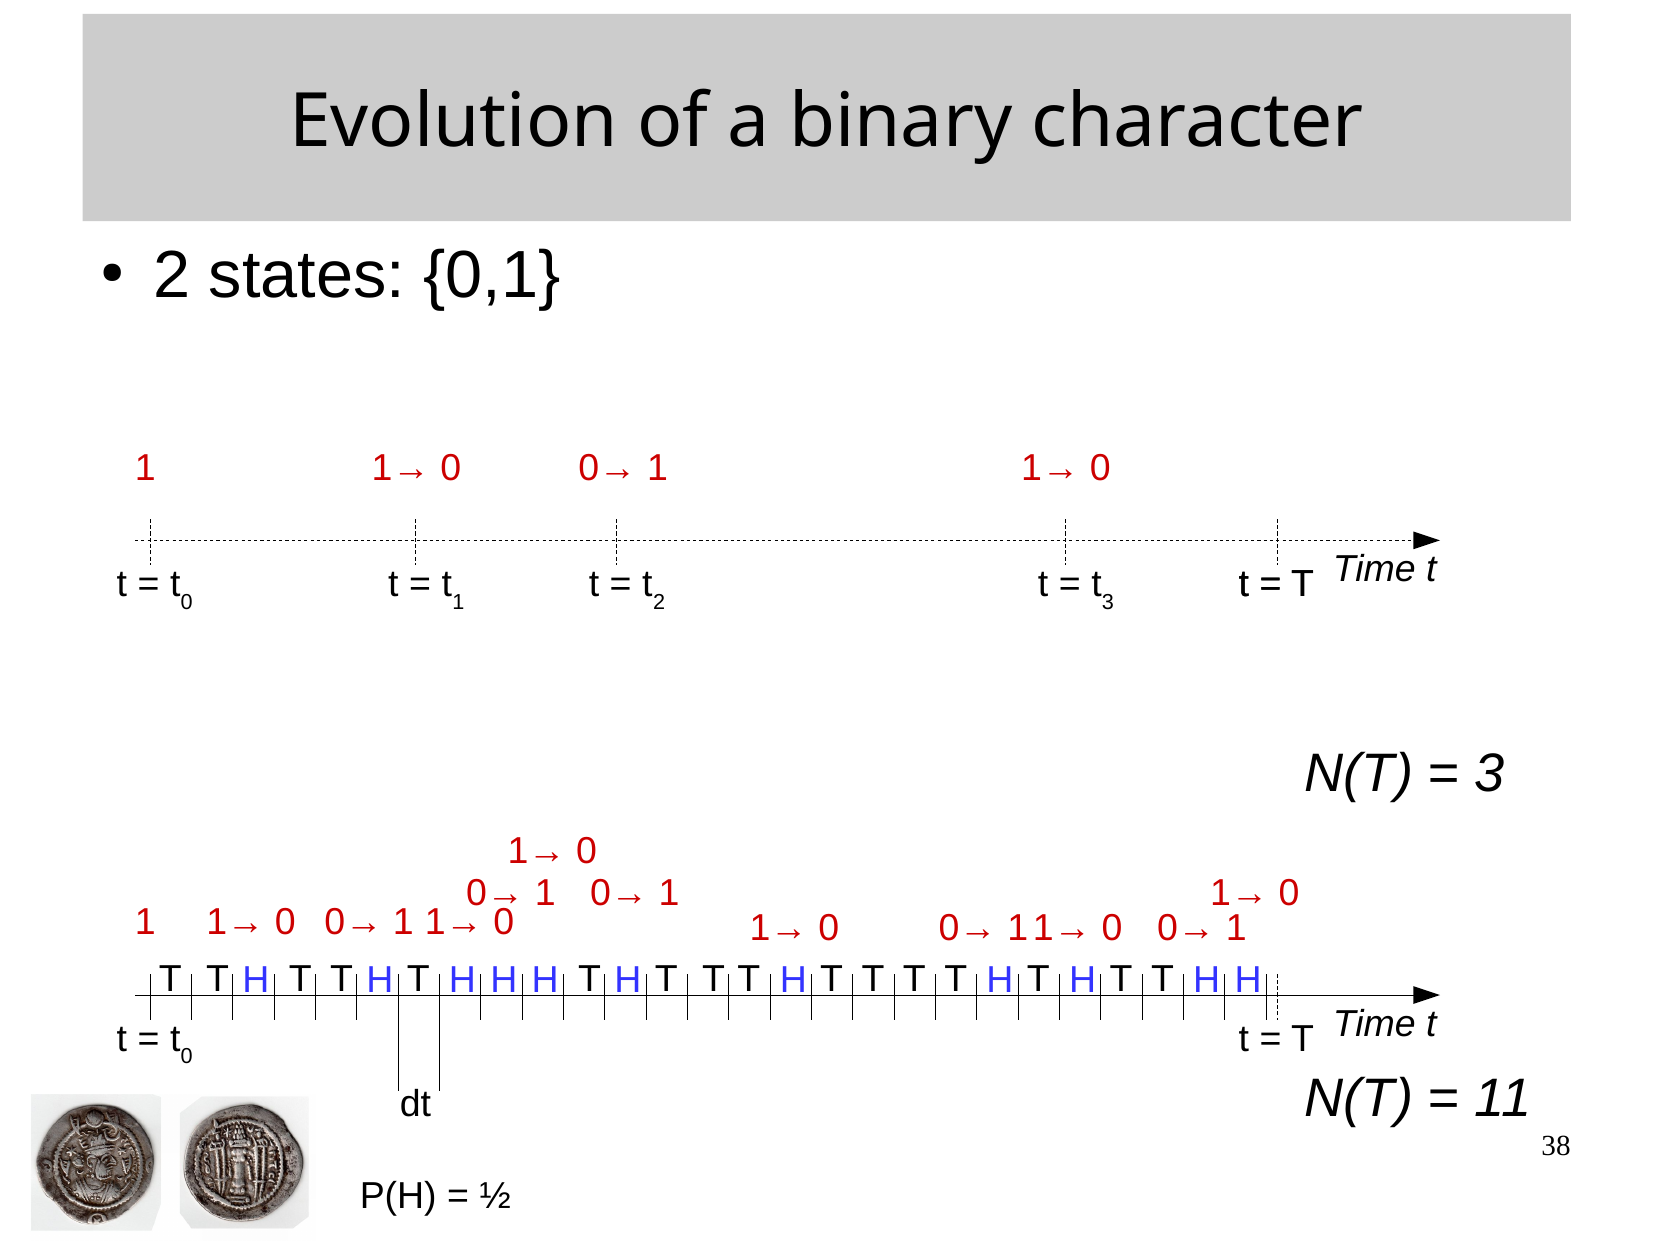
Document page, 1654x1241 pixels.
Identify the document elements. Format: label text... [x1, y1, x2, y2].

list 2 states: {0,1} [82, 237, 1571, 421]
text_box 1→ 0 [430, 893, 530, 951]
text_box H [1219, 951, 1280, 1009]
text_box 0→ 1 [451, 863, 572, 921]
text_box 0→ 1 [309, 893, 430, 951]
text_box 0→ 1 [575, 863, 696, 921]
text_box T [722, 950, 765, 1007]
text_box T [288, 951, 315, 1007]
text_box t = t2 [574, 555, 683, 622]
text_box T [640, 950, 687, 1007]
text_box 1→ 0 [1044, 899, 1139, 956]
text_box 1→ 0 [191, 893, 309, 951]
text_box H [1054, 956, 1115, 1009]
text_box 0→ 1 [563, 438, 684, 496]
text_box H [599, 951, 660, 1009]
text_box 1 [120, 438, 196, 496]
text_box T [144, 950, 191, 1007]
text_box 0→ 1 [1142, 899, 1263, 956]
text_box T [687, 950, 722, 1007]
text_box H [227, 951, 288, 1009]
text_box H [1178, 956, 1219, 1009]
text_box T [888, 950, 929, 1007]
text_box t = t1 [373, 555, 482, 622]
text_box 1→ 0 [356, 438, 477, 496]
title Evolution of a binary character [82, 13, 1571, 222]
text_box H [434, 951, 475, 1009]
text_box t = t0 [101, 555, 211, 622]
text_box 1→ 0 [492, 822, 613, 880]
text_box T [412, 951, 434, 1007]
text_box 1→ 0 [1006, 438, 1127, 496]
text_box P(H) = ½ [345, 1166, 571, 1227]
text_box H [351, 951, 412, 1009]
text_box H [516, 951, 577, 1009]
text_box Time t [1318, 995, 1514, 1052]
text_box T [191, 951, 227, 1007]
text_box T [315, 951, 351, 1007]
text_box N(T) = 3 [1290, 735, 1576, 824]
text_box t = T [1223, 555, 1333, 613]
text_box T [826, 956, 846, 1007]
text_box H [475, 951, 516, 1009]
picture [30, 1094, 316, 1241]
text_box Time t [1318, 540, 1514, 598]
text_box dt [385, 1075, 462, 1132]
text_box T [846, 950, 888, 1007]
text_box H [971, 956, 1032, 1009]
text_box 0→ 1 [923, 899, 1044, 956]
text_box T [1032, 956, 1054, 1007]
text_box T [929, 956, 971, 1007]
text_box 1→ 0 [734, 899, 855, 956]
text_box T [1136, 950, 1178, 1007]
text_box N(T) = 11 [1290, 1059, 1576, 1149]
text_box T [563, 950, 624, 1007]
text_box T [1115, 956, 1136, 1007]
text_box t = T [1223, 1010, 1333, 1067]
text_box t = t0 [101, 1010, 211, 1076]
text_box H [765, 956, 826, 1009]
text_box 1→ 0 [1195, 863, 1316, 921]
text_box 1 [120, 893, 191, 951]
text_box t = t3 [1023, 555, 1132, 622]
